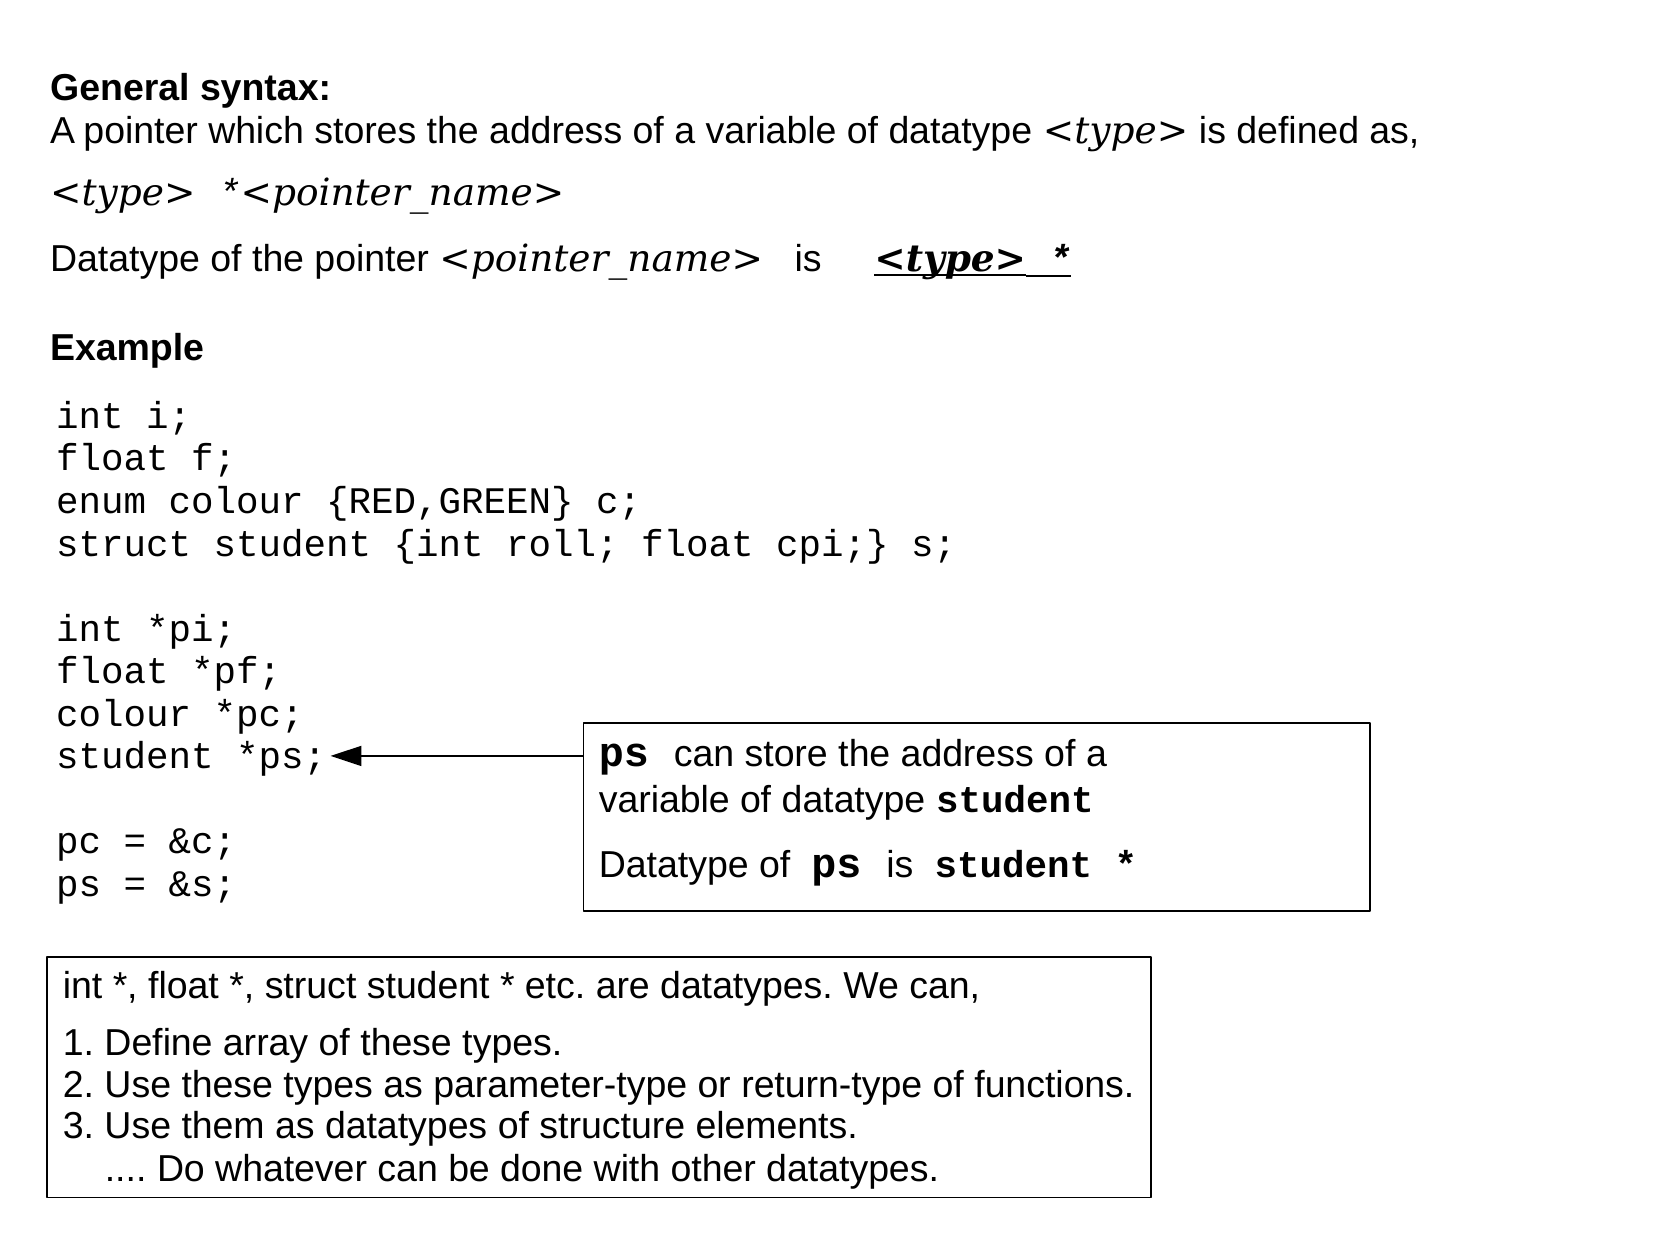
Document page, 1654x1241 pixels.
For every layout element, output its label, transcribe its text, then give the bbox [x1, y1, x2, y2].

text_box int *, float *, struct student * etc. are datatypes. We can, 1. Define array of these types. 2. Use these types as parameter-type or return-type of functions. 3. Use them as datatypes of structure elements. .... Do whatever can be done with other datatypes. [47, 956, 1151, 1198]
text_box ps can store the address of a variable of datatype student Datatype of ps is student * [583, 723, 1371, 912]
text_box Example [35, 318, 220, 376]
text_box General syntax: A pointer which stores the address of a variable of datatype <type> is defined as, <type> *<pointer_name> Datatype of the pointer <pointer_name> is <type> * [35, 59, 1435, 292]
text_box int i; float f; enum colour {RED,GREEN} c; struct student {int roll; float cpi;} s; int *pi; float *pf; colour *pc; student *ps; pc = &c; ps = &s; [41, 389, 971, 918]
